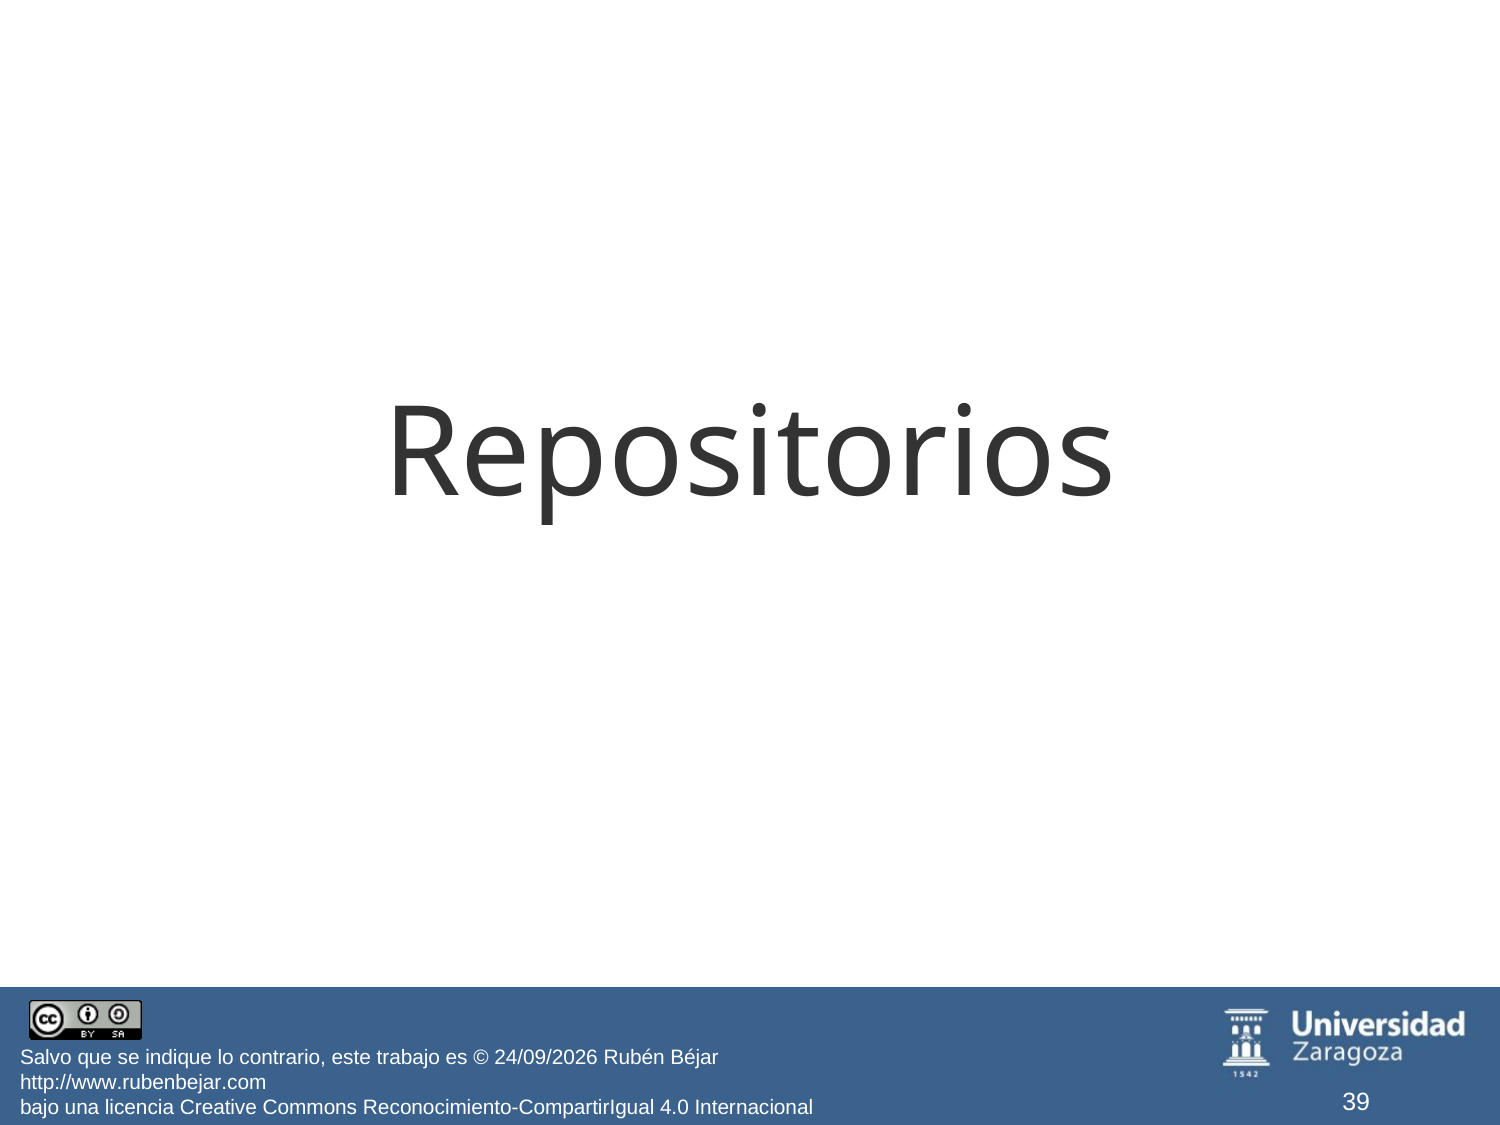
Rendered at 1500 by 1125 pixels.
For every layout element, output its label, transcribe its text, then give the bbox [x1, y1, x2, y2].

text_box Repositorios [169, 307, 1331, 585]
picture [0, 987, 1500, 1125]
